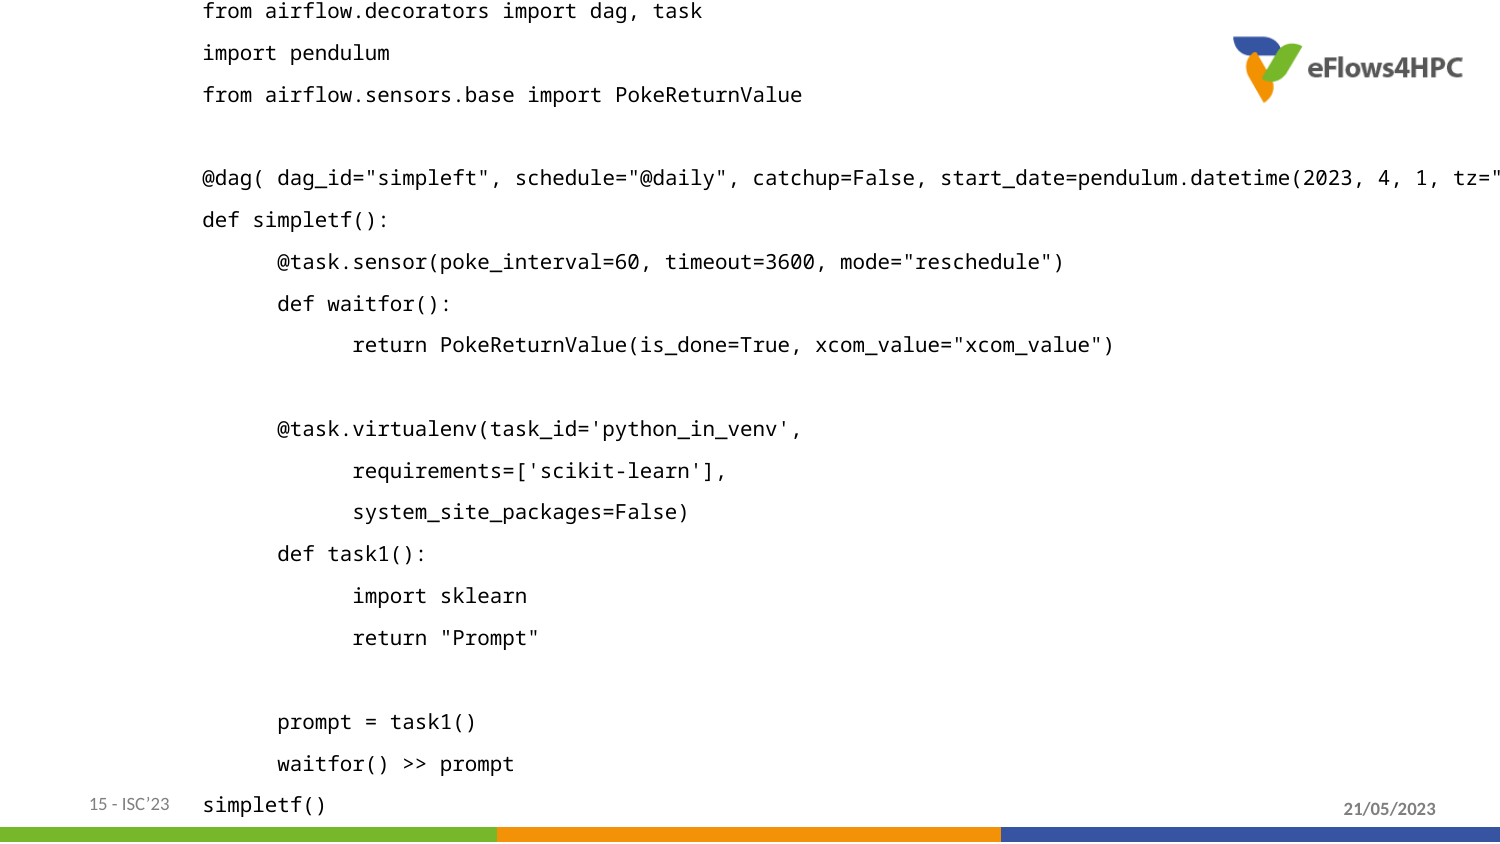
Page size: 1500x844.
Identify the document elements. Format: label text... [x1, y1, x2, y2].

text_box from airflow.decorators import dag, task import pendulum from airflow.sensors.base import PokeReturnValue @dag( dag_id="simpleft", schedule="@daily", catchup=False, start_date=pendulum.datetime(2023, 4, 1, tz="UTC")) def simpletf(): @task.sensor(poke_interval=60, timeout=3600, mode="reschedule") def waitfor(): return PokeReturnValue(is_done=True, xcom_value="xcom_value") @task.virtualenv(task_id='python_in_venv', requirements=['scikit-learn'], system_site_packages=False) def task1(): import sklearn return "Prompt" prompt = task1() waitfor() >> prompt simpletf() [187, 0, 1500, 844]
